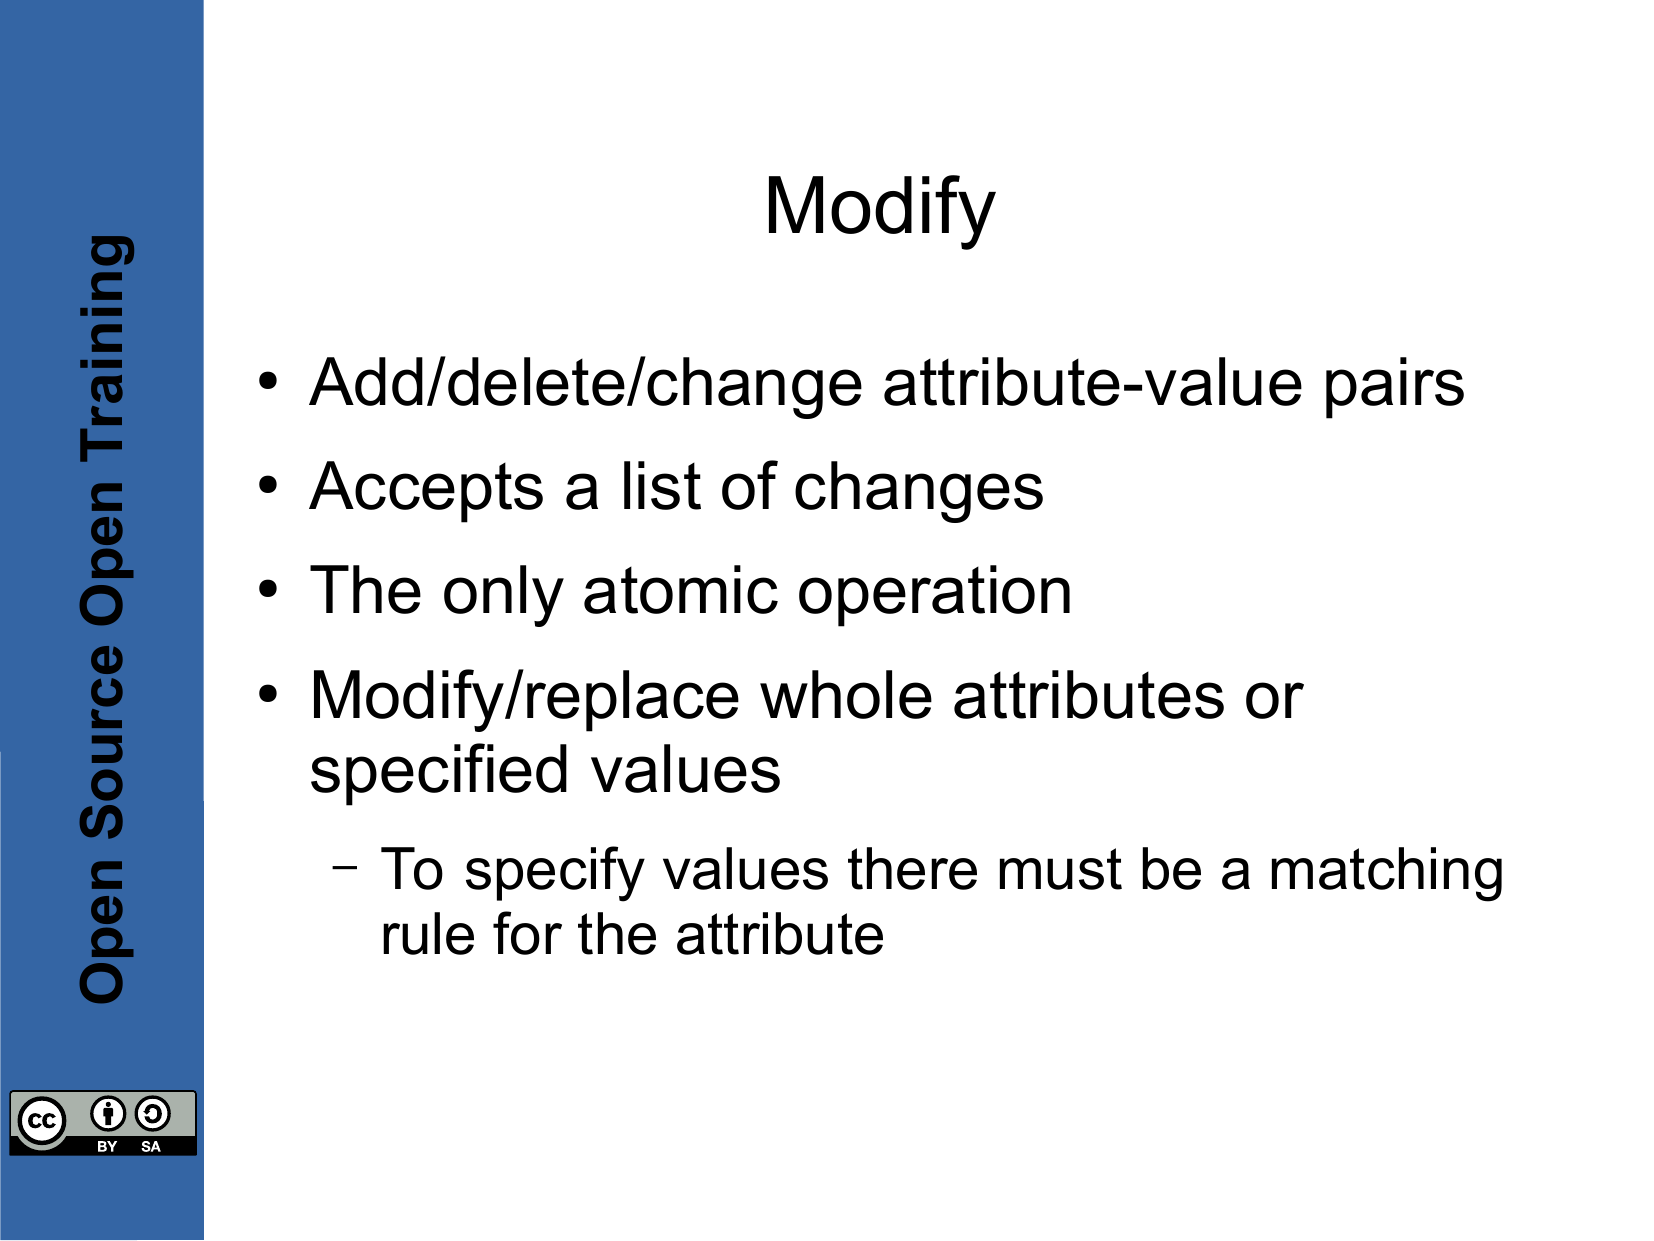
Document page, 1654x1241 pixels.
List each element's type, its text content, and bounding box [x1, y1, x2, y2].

title Modify [227, 102, 1534, 310]
list Add/delete/change attribute-value pairs Accepts a list of changes The only atomic operation Modify/replace whole attributes or specified values To specify values there must be a matching rule for the attribute [238, 344, 1534, 1127]
